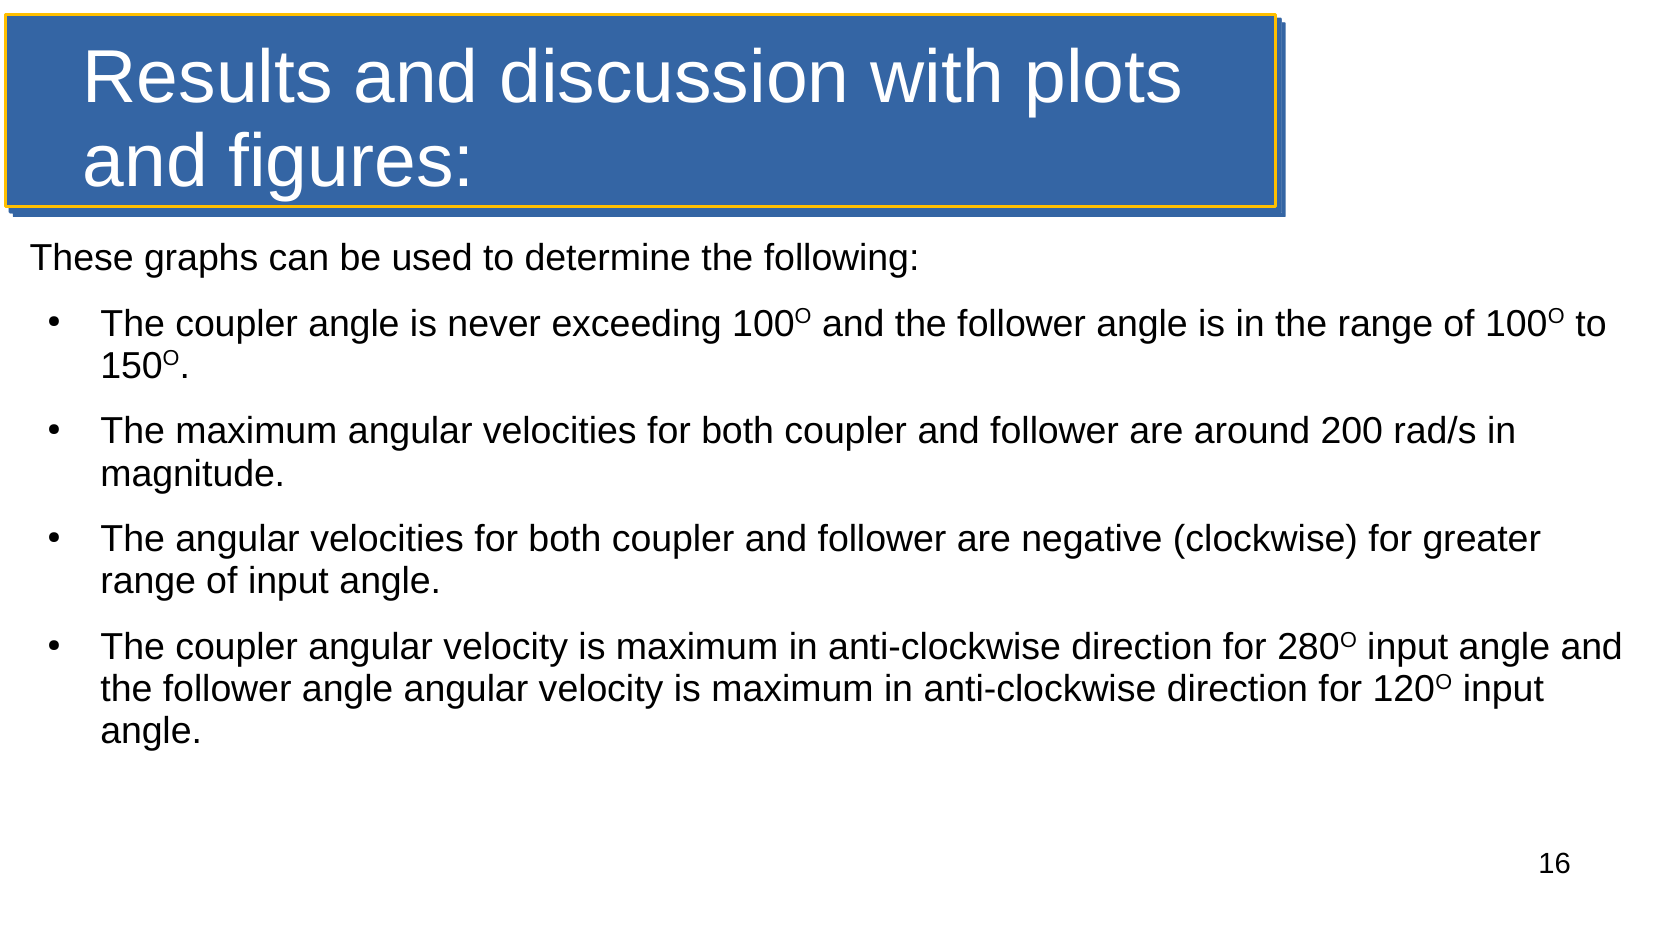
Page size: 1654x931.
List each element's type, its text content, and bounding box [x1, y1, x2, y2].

list These graphs can be used to determine the following: The coupler angle is never exceeding 100O and the follower angle is in the range of 100O to 150O. The maximum angular velocities for both coupler and follower are around 200 rad/s in magnitude. The angular velocities for both coupler and follower are negative (clockwise) for greater range of input angle. The coupler angular velocity is maximum in anti-clockwise direction for 280O input angle and the follower angle angular velocity is maximum in anti-clockwise direction for 120O input angle. [29, 236, 1625, 827]
title Results and discussion with plots and figures: [82, 34, 1235, 203]
